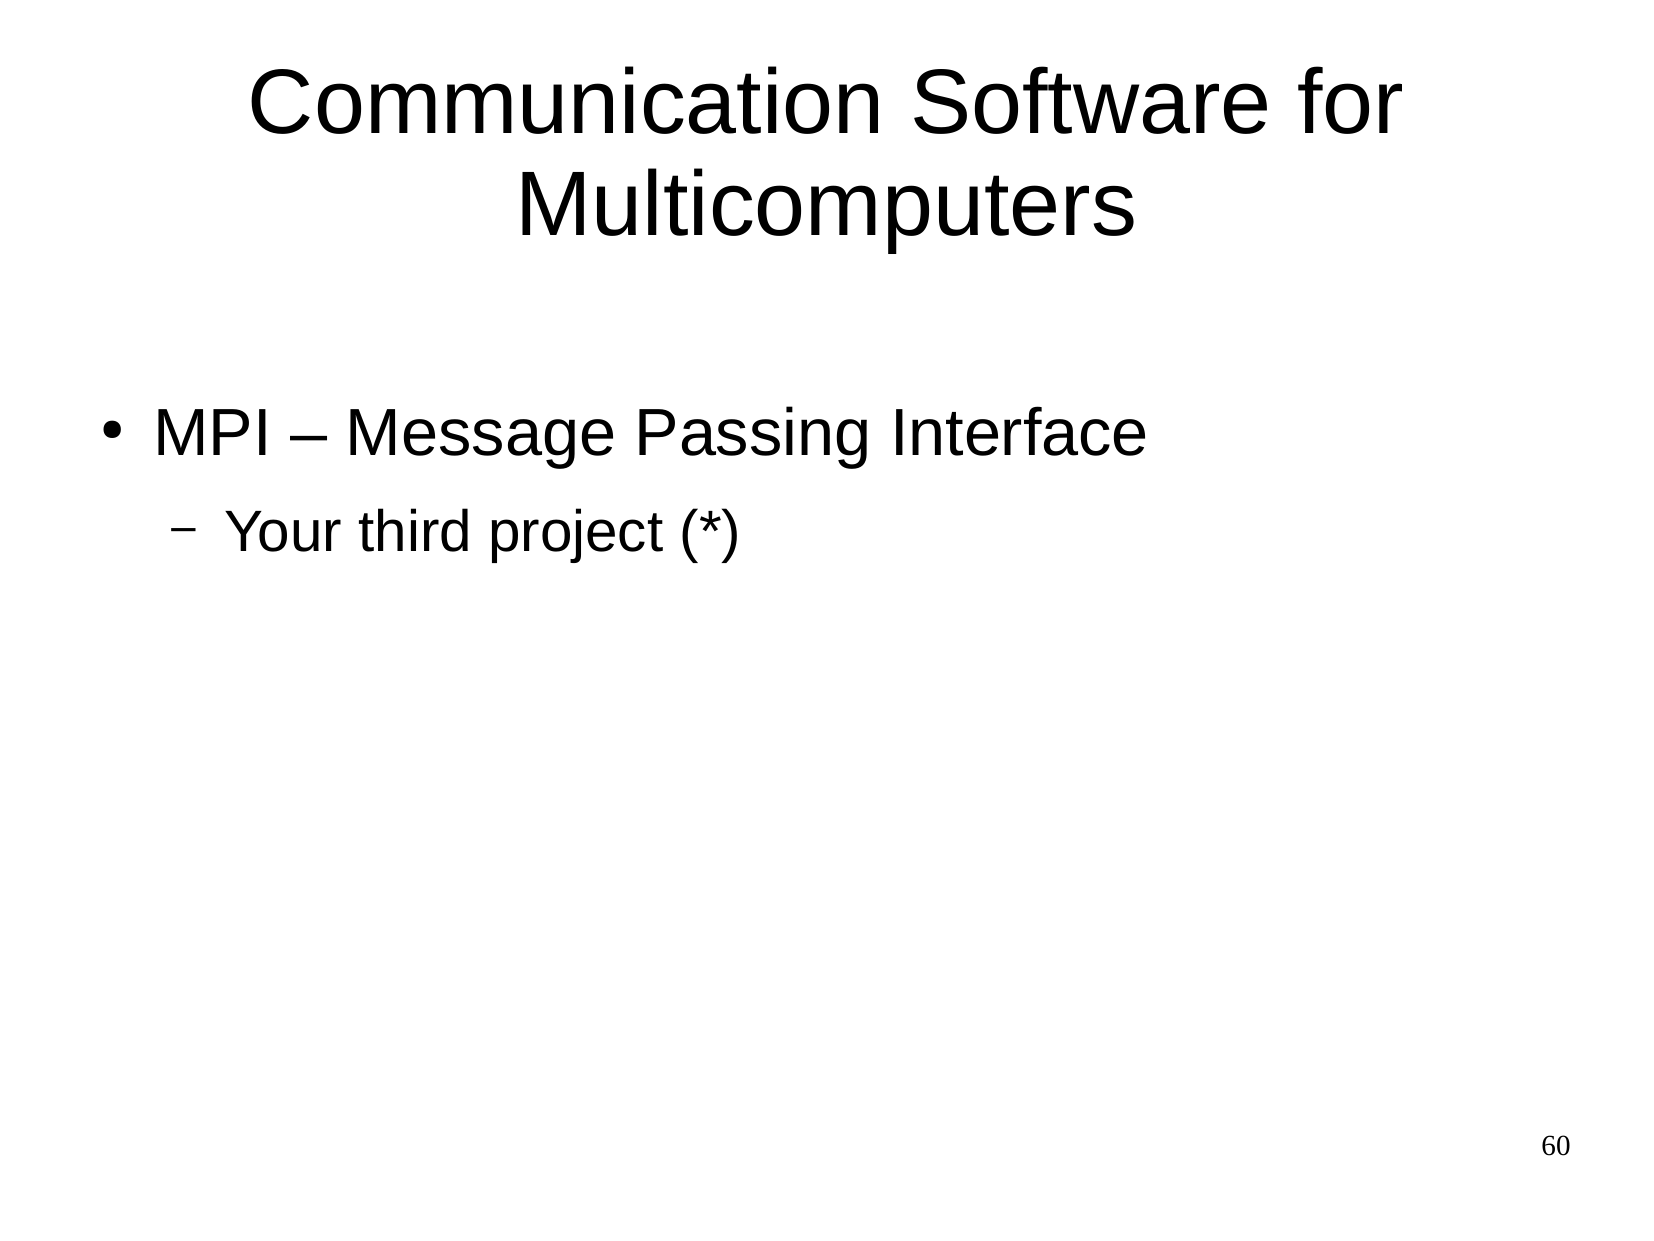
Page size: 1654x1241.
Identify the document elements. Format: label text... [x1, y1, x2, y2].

list MPI – Message Passing Interface Your third project (*) [82, 290, 1538, 1010]
title Communication Software for Multicomputers [82, 49, 1571, 257]
